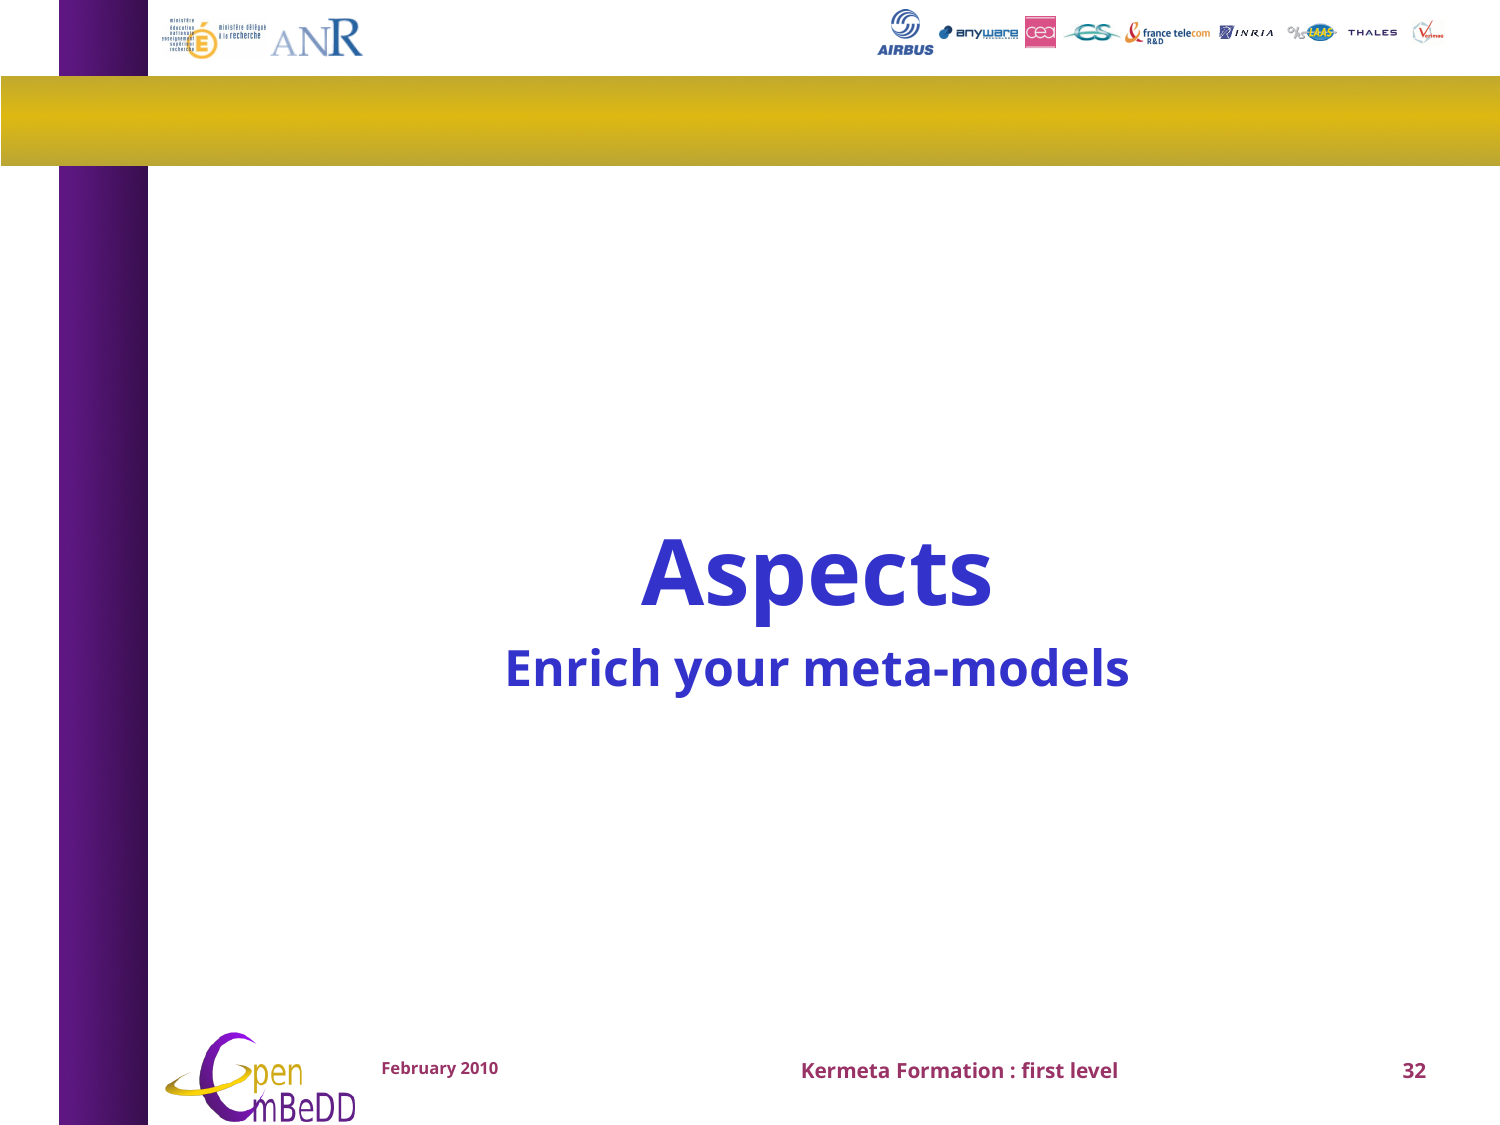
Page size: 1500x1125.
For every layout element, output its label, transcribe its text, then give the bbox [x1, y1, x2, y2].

subtitle Aspects Enrich your meta-models [147, 512, 1488, 698]
text_box February 2010 [366, 1049, 531, 1101]
text_box [1387, 1049, 1482, 1101]
text_box Kermeta Formation : first level [531, 1049, 1387, 1101]
